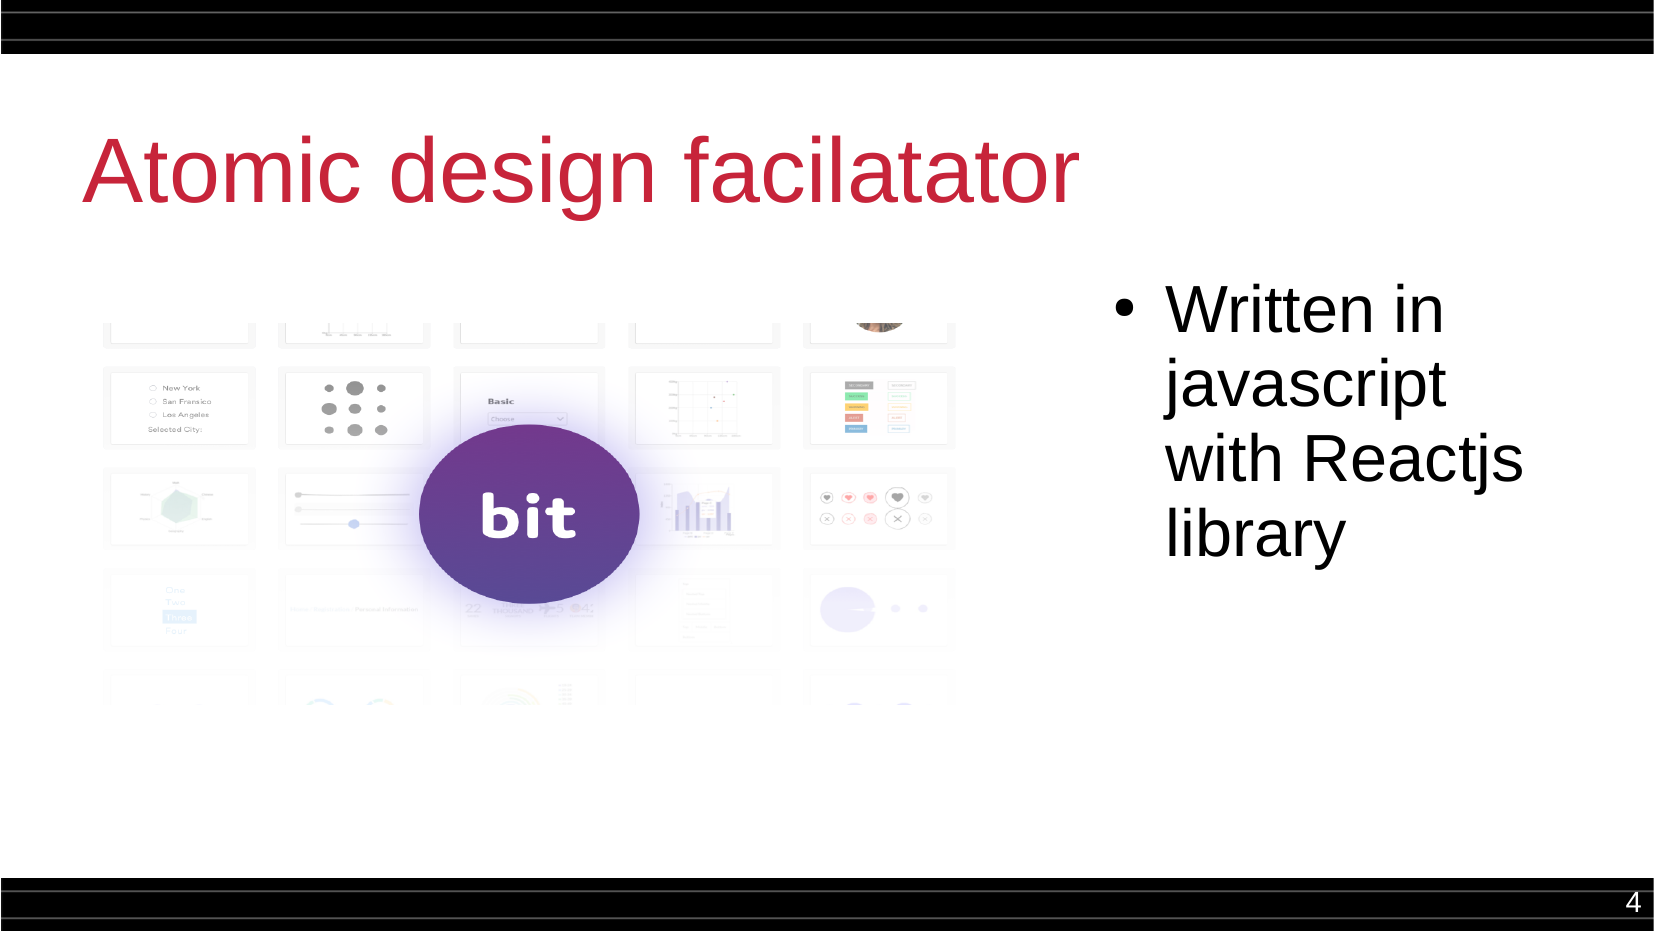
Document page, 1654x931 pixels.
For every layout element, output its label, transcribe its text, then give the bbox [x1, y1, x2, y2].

picture [1, 0, 1654, 54]
title Atomic design facilatator [82, 92, 1571, 249]
list Written in javascript with Reactjs library [1095, 271, 1572, 758]
picture [82, 323, 976, 705]
picture [1, 878, 1654, 931]
